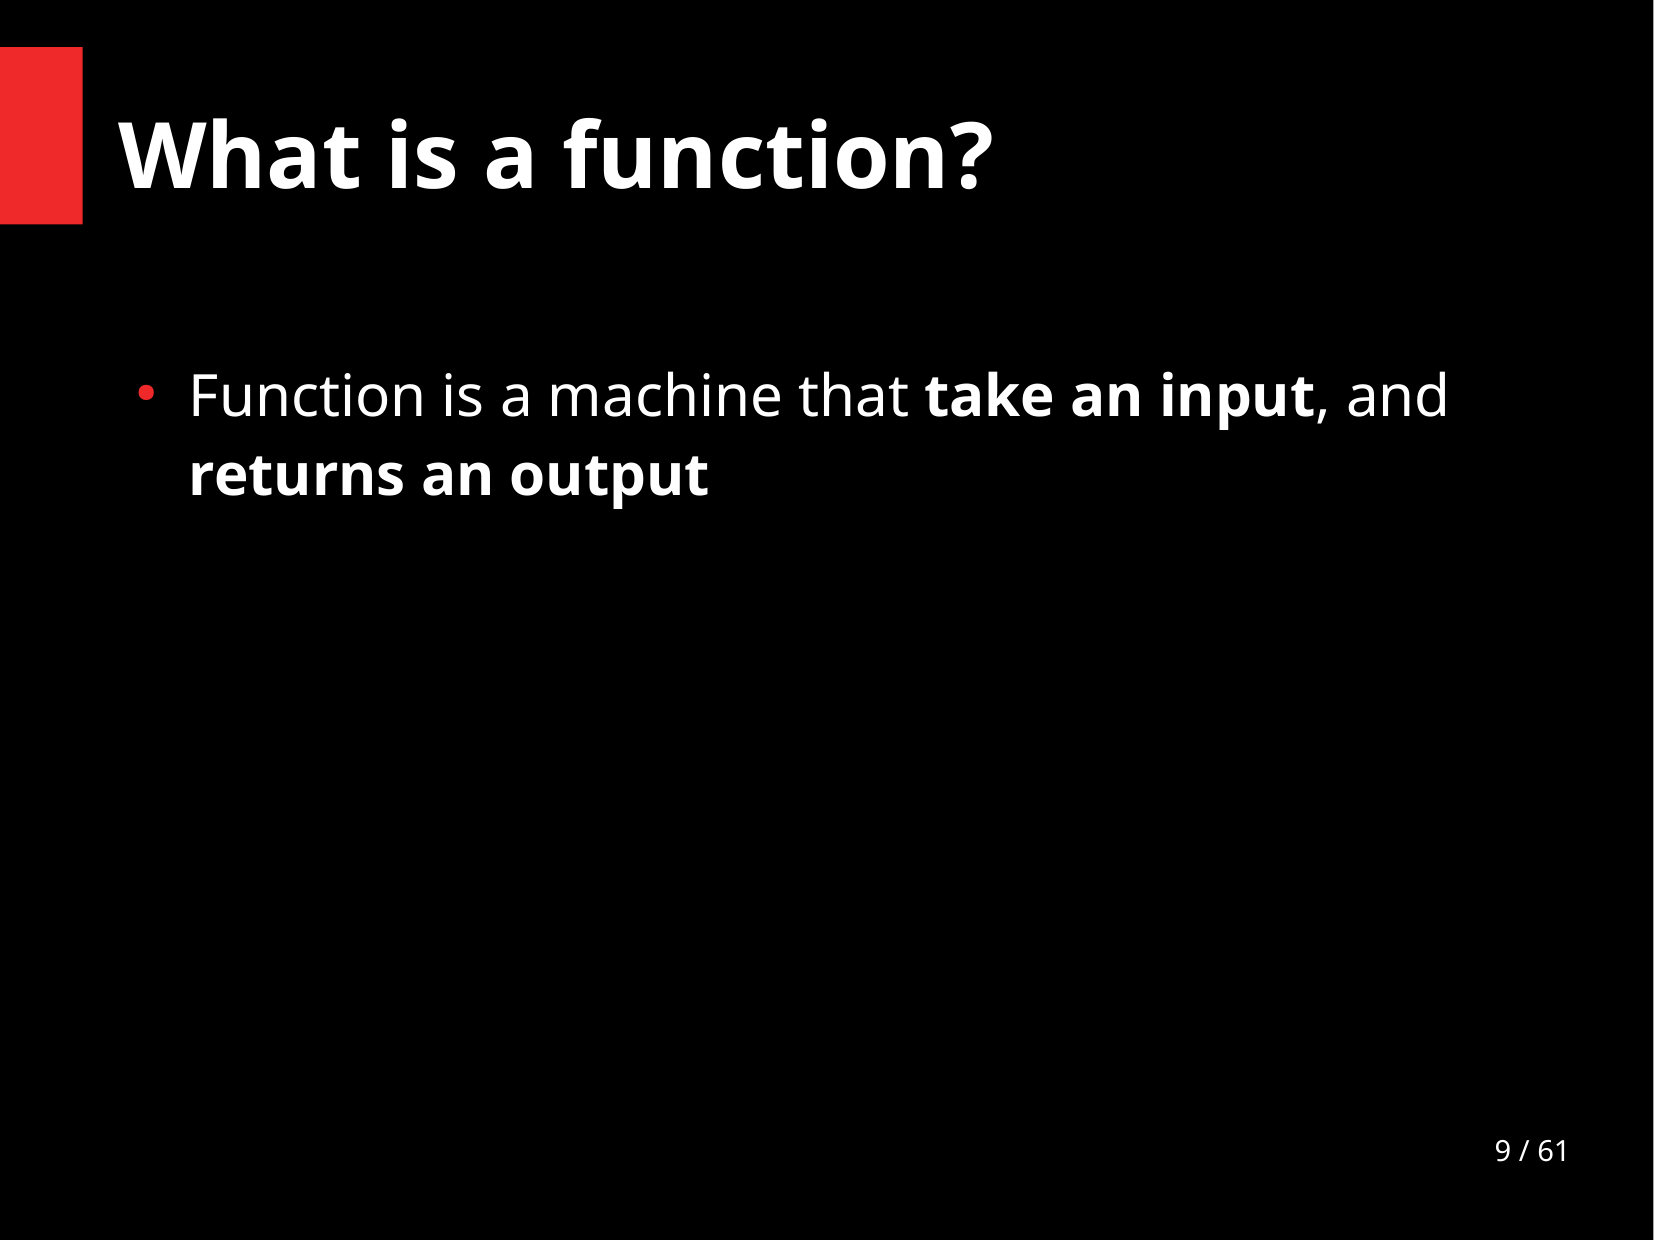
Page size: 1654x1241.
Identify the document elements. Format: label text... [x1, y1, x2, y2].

title What is a function? [118, 49, 1571, 257]
list Function is a machine that take an input, and returns an output [118, 354, 1536, 1074]
